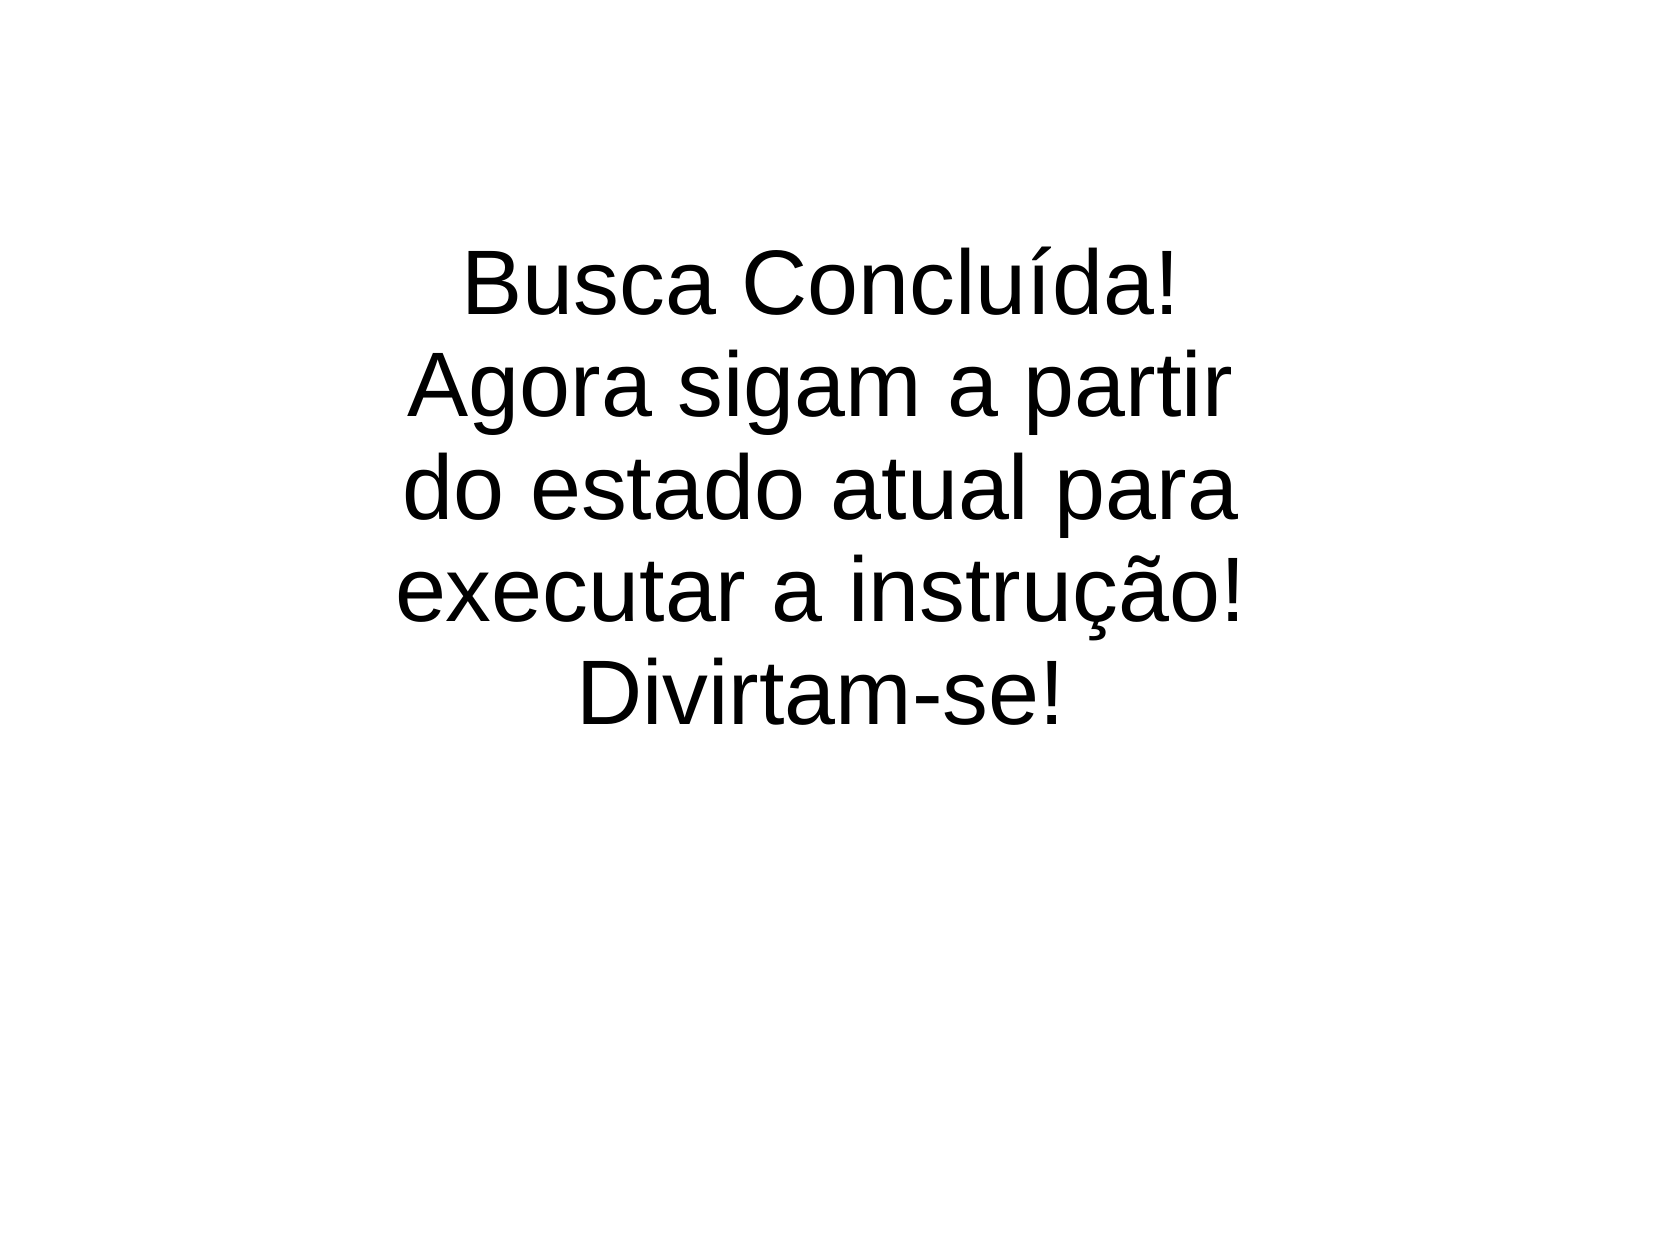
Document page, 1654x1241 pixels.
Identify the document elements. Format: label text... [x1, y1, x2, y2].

title Busca Concluída! Agora sigam a partir do estado atual para executar a instrução! Divirtam-se! [76, 231, 1565, 744]
